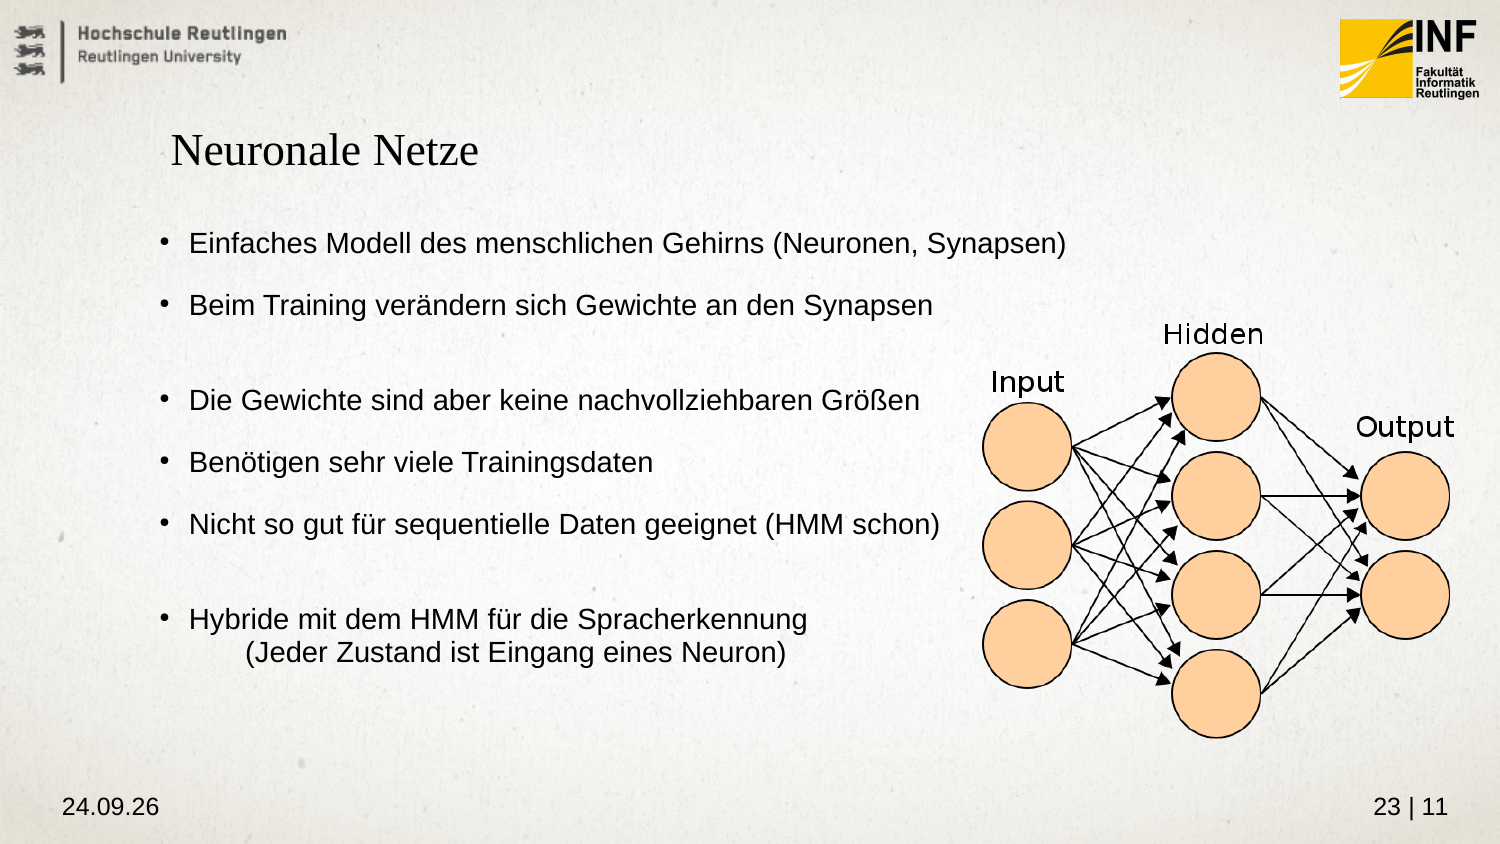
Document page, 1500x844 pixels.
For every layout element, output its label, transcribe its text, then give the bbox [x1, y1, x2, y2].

list Einfaches Modell des menschlichen Gehirns (Neuronen, Synapsen) Beim Training verändern sich Gewichte an den Synapsen Die Gewichte sind aber keine nachvollziehbaren Größen Benötigen sehr viele Trainingsdaten Nicht so gut für sequentielle Daten geeignet (HMM schon) Hybride mit dem HMM für die Spracherkennung (Jeder Zustand ist Eingang eines Neuron) [159, 225, 1341, 731]
picture [0, 0, 1500, 844]
title Neuronale Netze [159, 106, 1341, 188]
